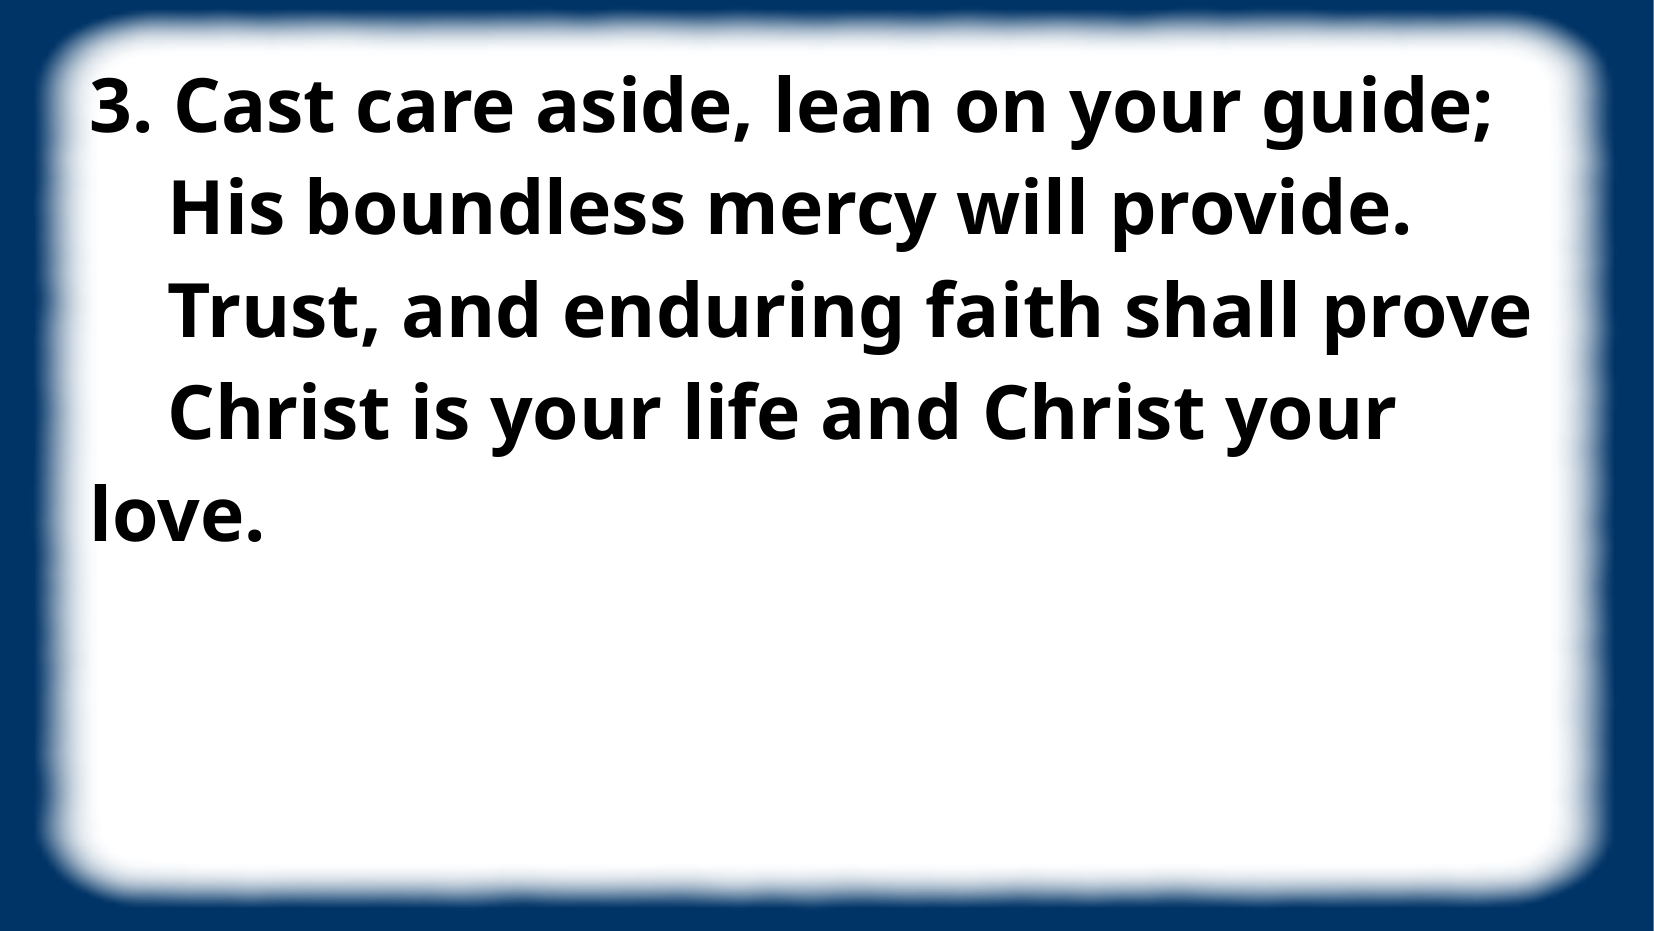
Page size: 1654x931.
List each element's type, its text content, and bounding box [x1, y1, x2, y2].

text_box 3. Cast care aside, lean on your guide; His boundless mercy will provide. Trust, and enduring faith shall prove Christ is your life and Christ your love. [75, 45, 1561, 460]
picture [0, 0, 1654, 931]
